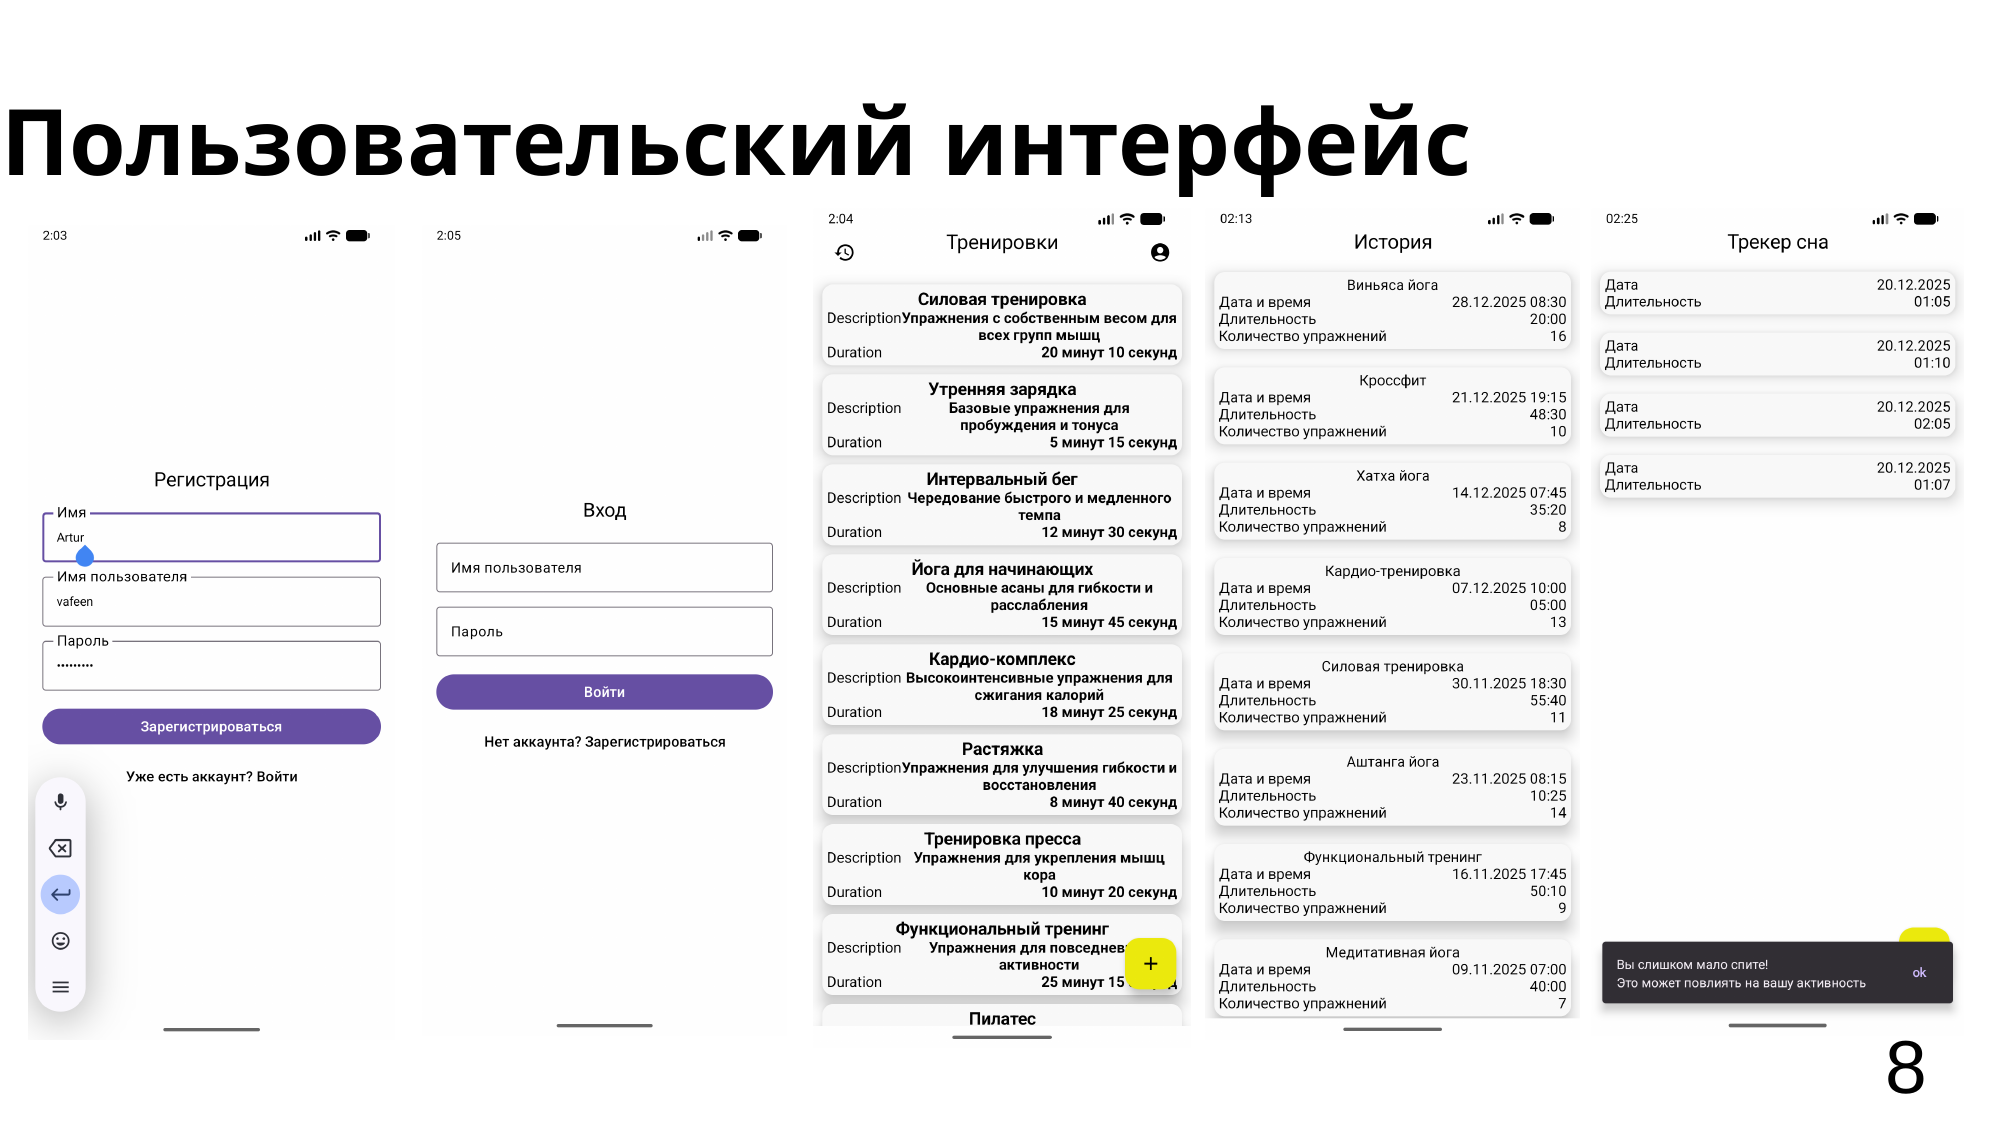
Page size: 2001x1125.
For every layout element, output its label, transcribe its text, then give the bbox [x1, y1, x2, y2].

title Пользовательский интерфейс [0, 0, 1699, 188]
picture [1205, 208, 1580, 1040]
picture [813, 208, 1191, 1048]
picture [28, 225, 395, 1040]
picture [422, 225, 787, 1036]
text_box 8 [1870, 1036, 1943, 1124]
picture [1591, 208, 1964, 1036]
